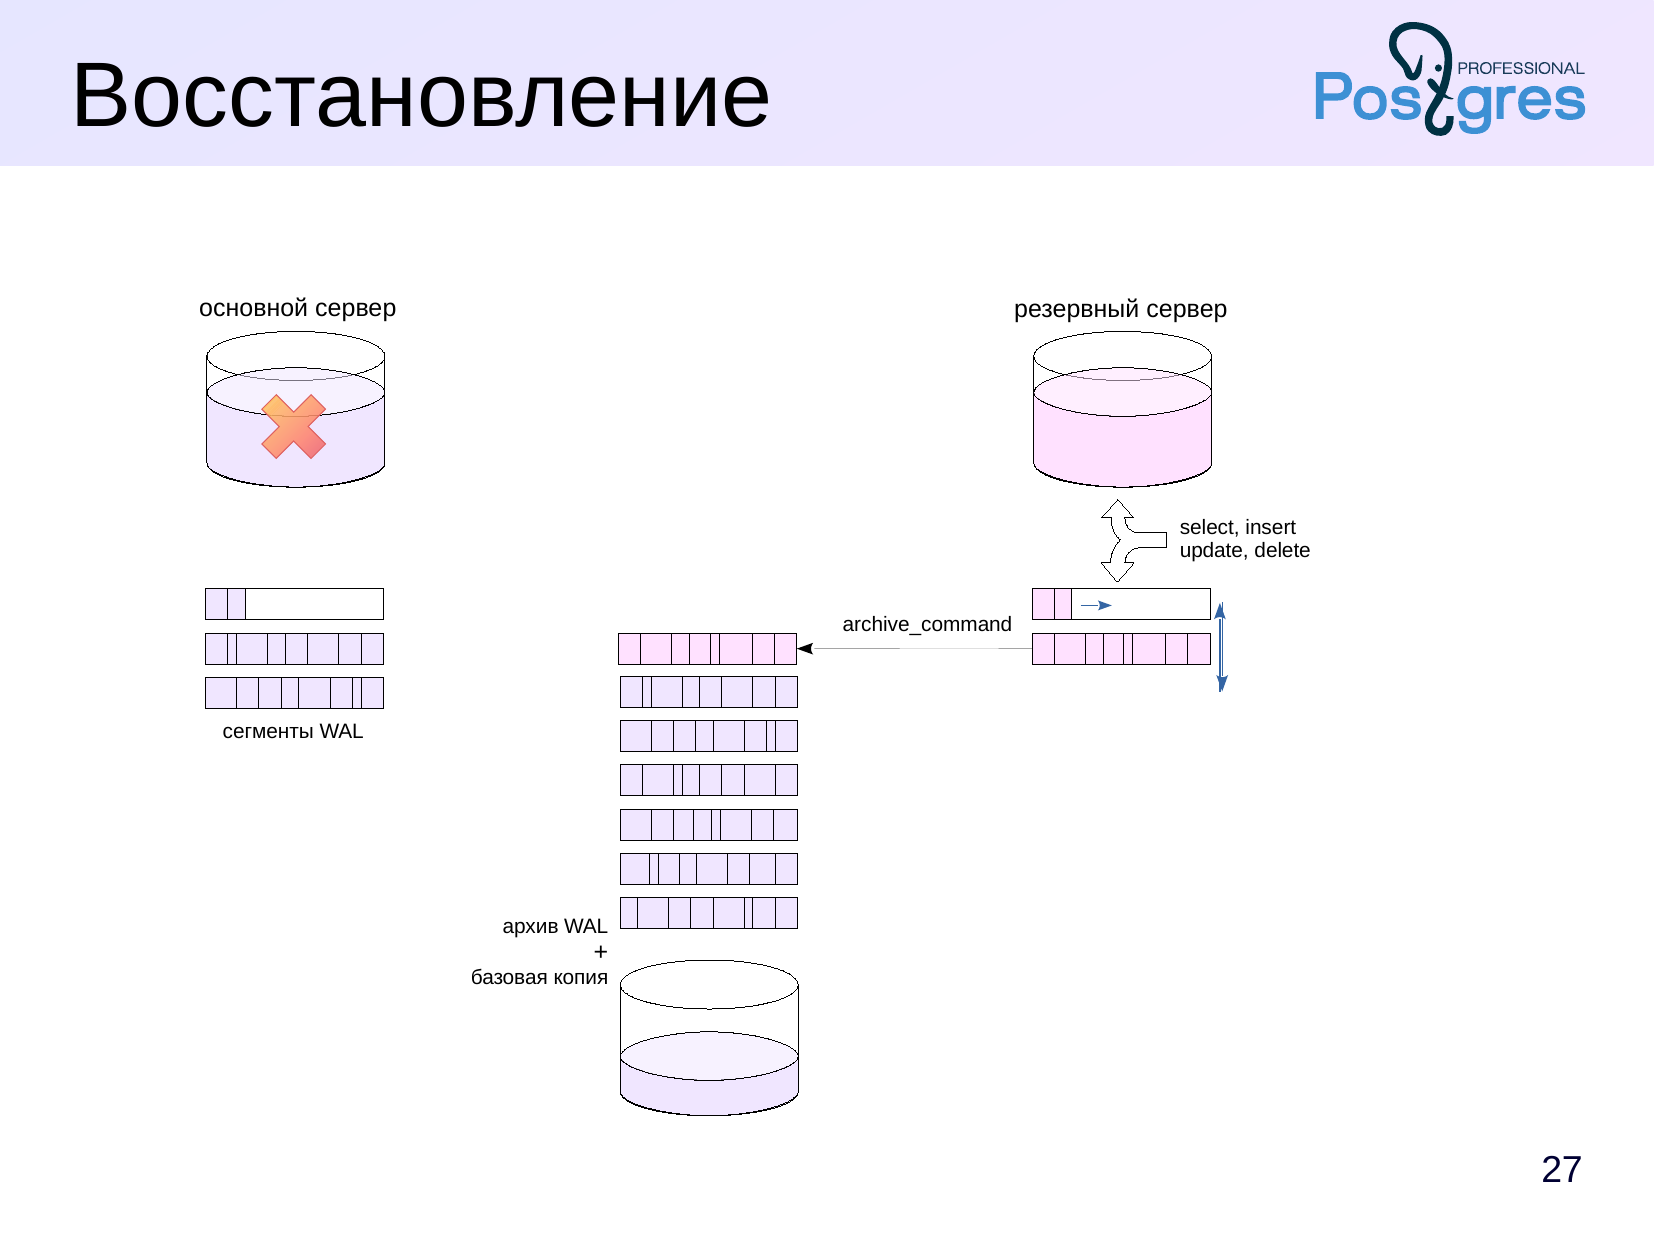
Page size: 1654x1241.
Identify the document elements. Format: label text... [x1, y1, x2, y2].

text_box archive_command [828, 605, 1028, 645]
text_box архив WAL + базовая копия [455, 906, 624, 998]
text_box [621, 765, 797, 795]
text_box [206, 634, 383, 664]
text_box [619, 634, 796, 664]
text_box [620, 960, 799, 1116]
text_box [1033, 589, 1072, 619]
title Восстановление [70, 43, 1241, 147]
text_box [1033, 634, 1210, 664]
text_box сегменты WAL [207, 712, 379, 751]
text_box [1033, 331, 1212, 488]
text_box select, insert update, delete [1165, 508, 1327, 571]
text_box основной сервер [184, 286, 412, 330]
text_box [1101, 499, 1165, 582]
text_box резервный сервер [999, 286, 1243, 331]
text_box [621, 721, 797, 751]
text_box [206, 331, 385, 488]
text_box [621, 854, 797, 884]
picture [238, 371, 349, 482]
text_box [621, 898, 797, 928]
text_box [206, 678, 383, 708]
text_box [621, 810, 797, 840]
text_box [621, 677, 797, 707]
text_box [206, 589, 246, 619]
